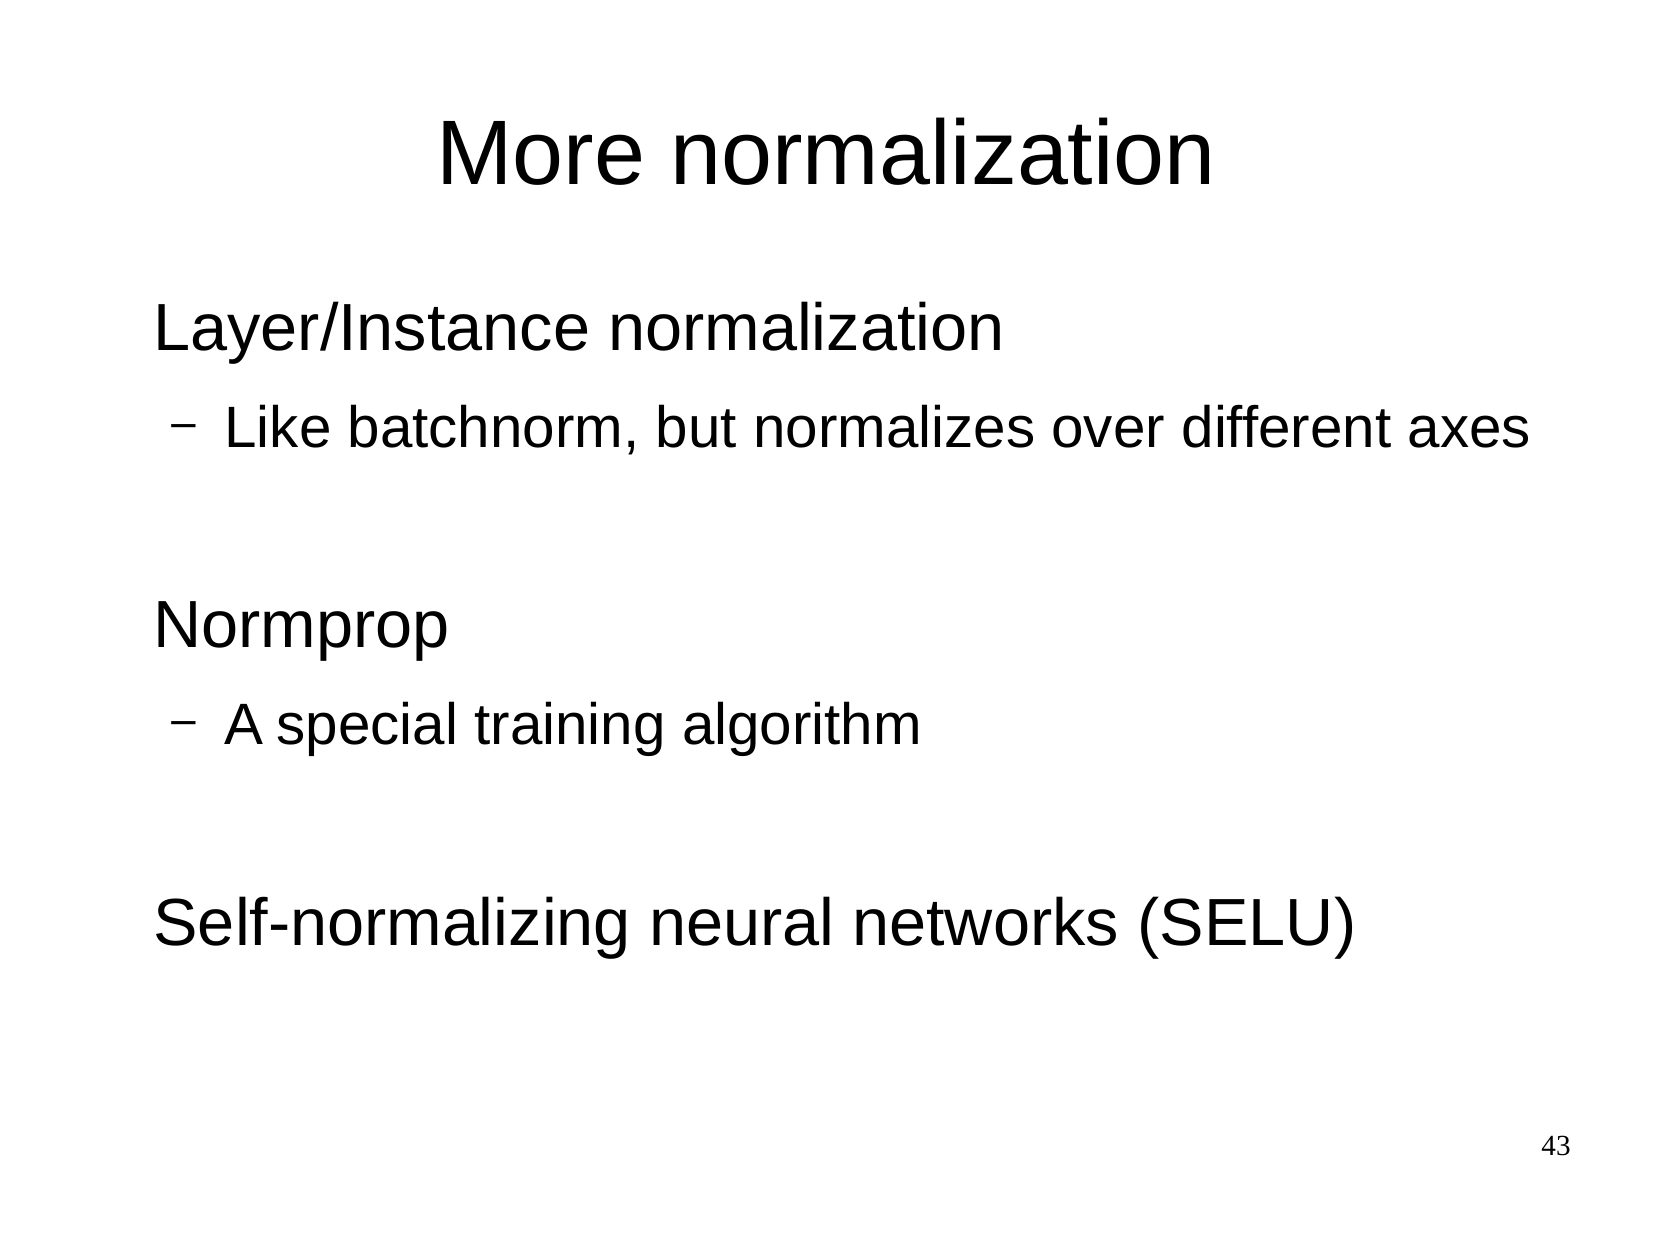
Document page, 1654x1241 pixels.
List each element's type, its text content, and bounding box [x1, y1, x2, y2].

list Layer/Instance normalization Like batchnorm, but normalizes over different axes Normprop A special training algorithm Self-normalizing neural networks (SELU) [82, 290, 1571, 1241]
title More normalization [82, 49, 1571, 257]
